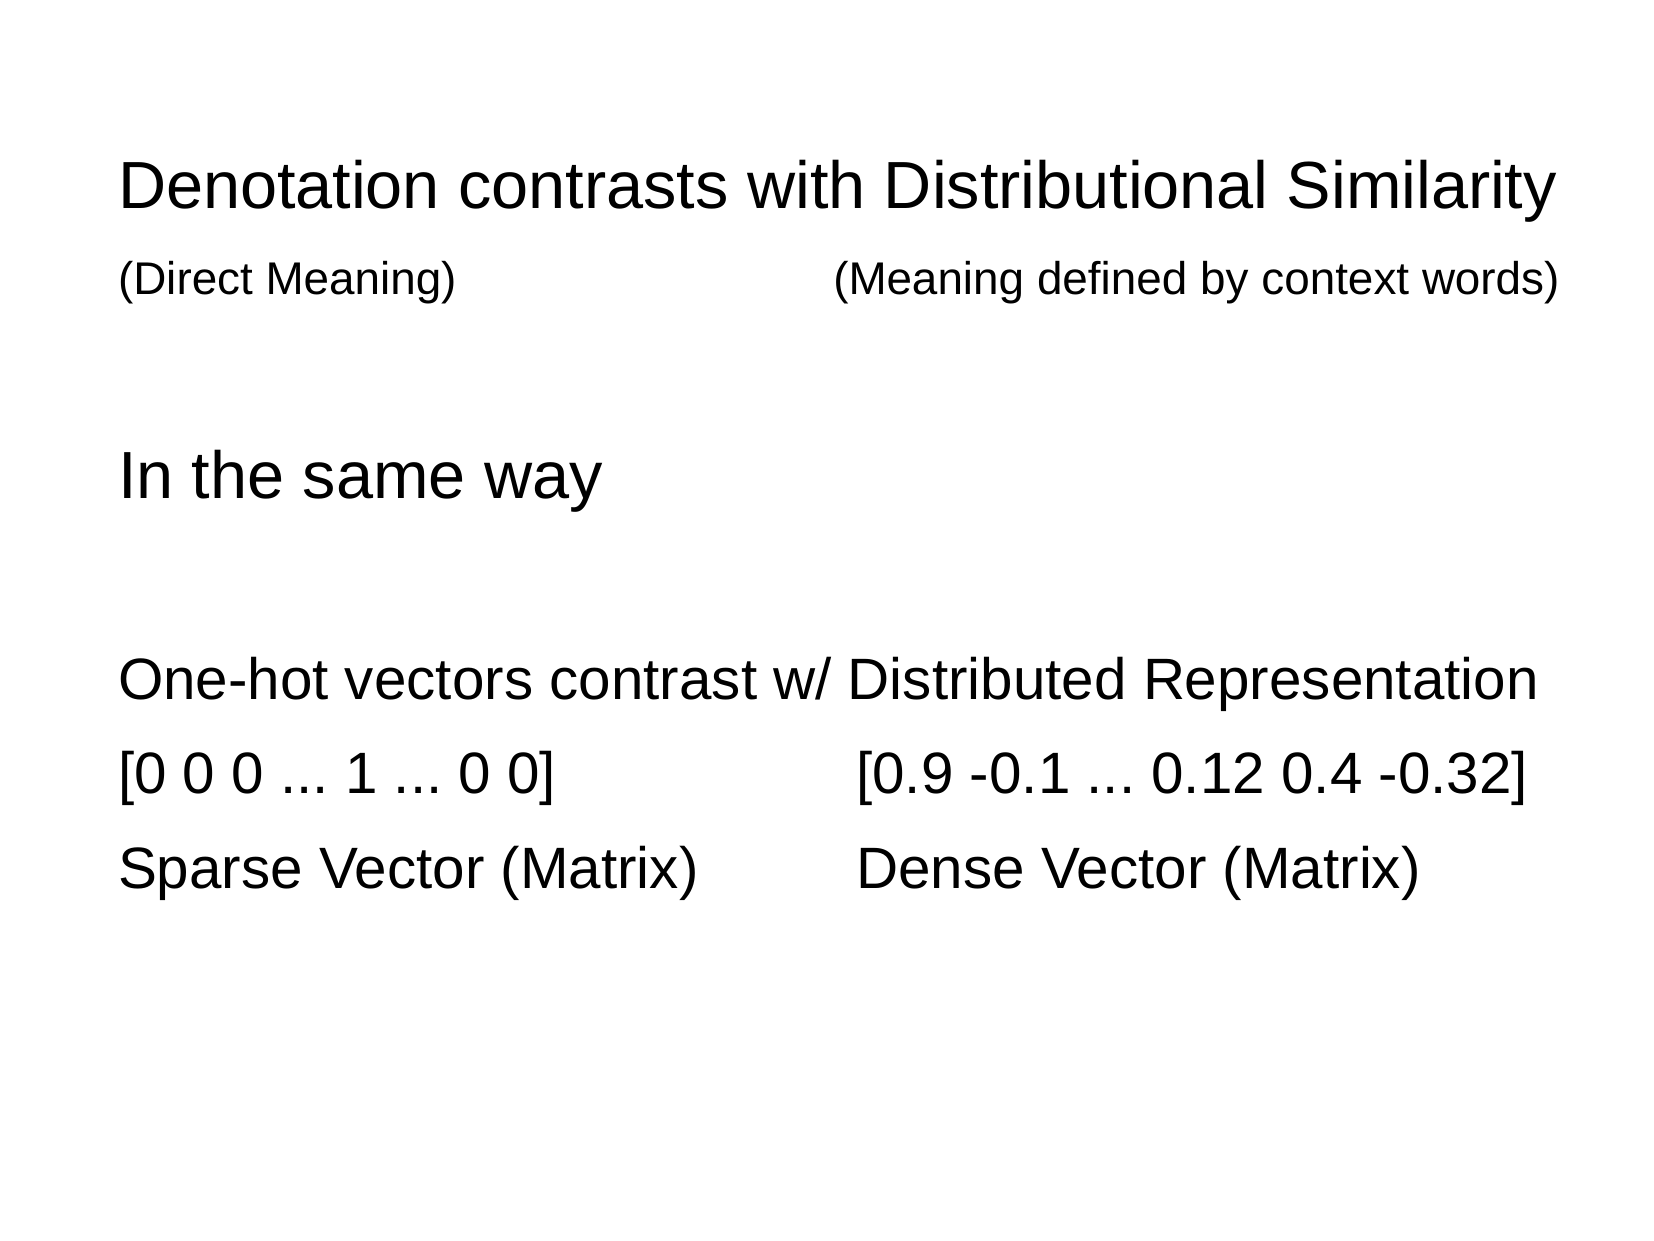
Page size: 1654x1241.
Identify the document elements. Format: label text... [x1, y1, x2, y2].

list Denotation contrasts with Distributional Similarity (Direct Meaning) (Meaning defined by context words) In the same way One-hot vectors contrast w/ Distributed Representation [0 0 0 ... 1 ... 0 0] [0.9 -0.1 ... 0.12 0.4 -0.32] Sparse Vector (Matrix) Dense Vector (Matrix) [47, 148, 1571, 945]
